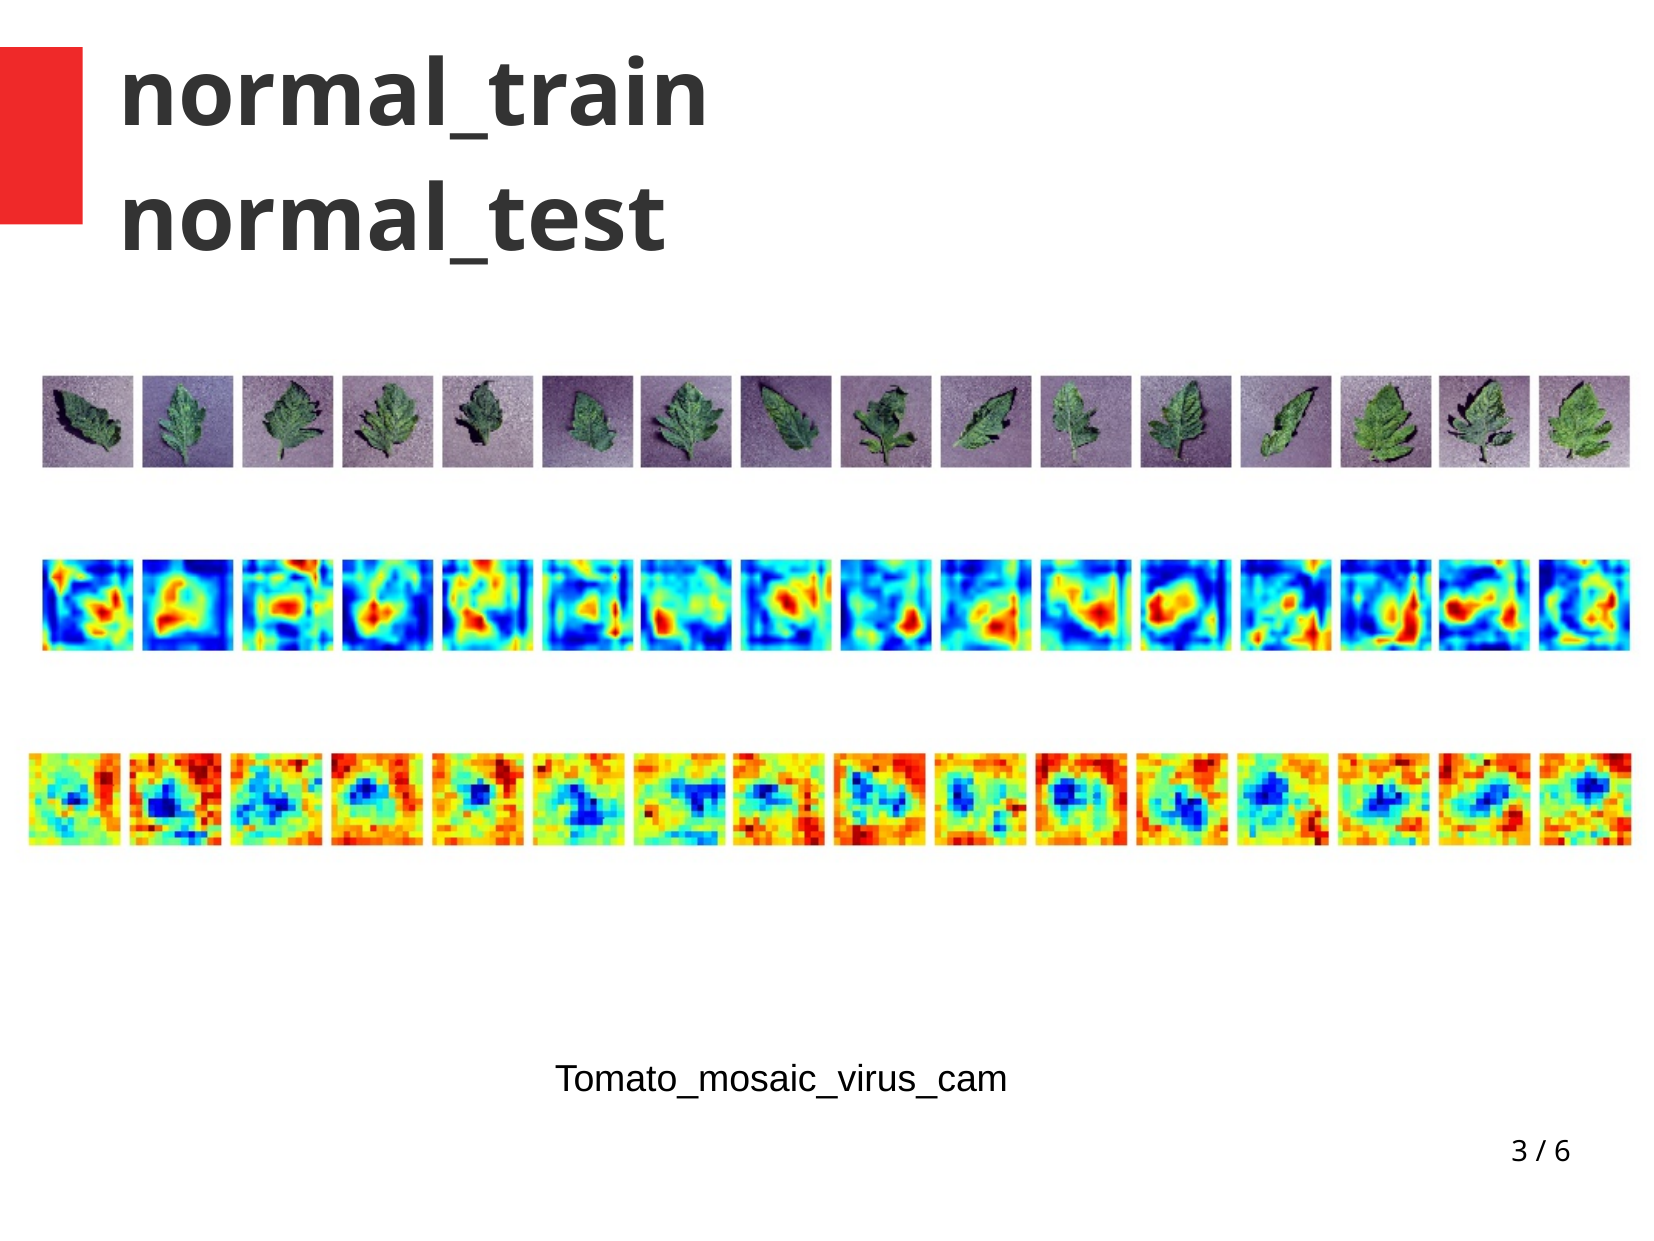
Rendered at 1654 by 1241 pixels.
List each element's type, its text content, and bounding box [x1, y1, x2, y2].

text_box Tomato_mosaic_virus_cam [540, 1050, 1023, 1101]
picture [0, 738, 1647, 883]
picture [0, 543, 1647, 688]
picture [0, 359, 1647, 505]
title normal_train normal_test [118, 45, 1571, 260]
